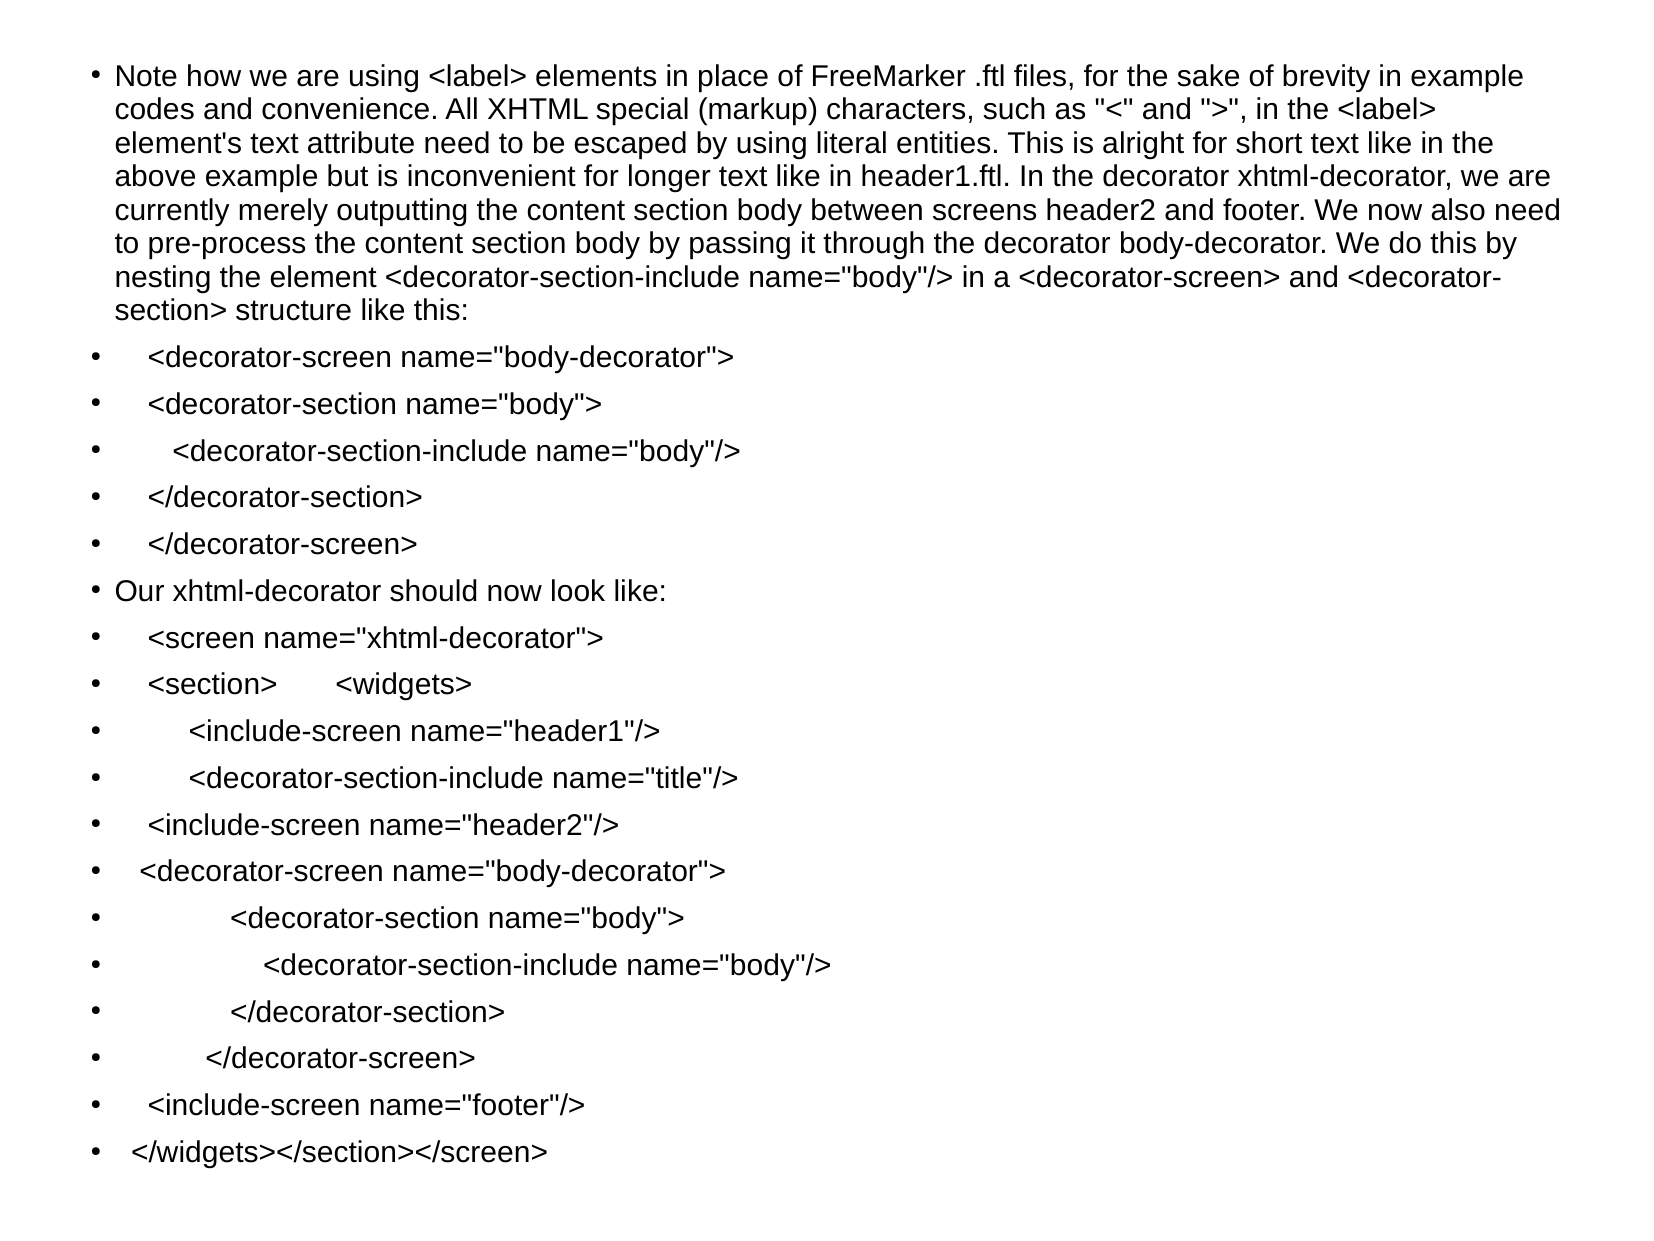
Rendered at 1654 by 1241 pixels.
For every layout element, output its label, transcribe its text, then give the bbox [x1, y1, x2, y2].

list Note how we are using <label> elements in place of FreeMarker .ftl files, for the sake of brevity in example codes and convenience. All XHTML special (markup) characters, such as "<" and ">", in the <label> element's text attribute need to be escaped by using literal entities. This is alright for short text like in the above example but is inconvenient for longer text like in header1.ftl. In the decorator xhtml-decorator, we are currently merely outputting the content section body between screens header2 and footer. We now also need to pre-process the content section body by passing it through the decorator body-decorator. We do this by nesting the element <decorator-section-include name="body"/> in a <decorator-screen> and <decorator-section> structure like this: <decorator-screen name="body-decorator"> <decorator-section name="body"> <decorator-section-include name="body"/> </decorator-section> </decorator-screen> Our xhtml-decorator should now look like: <screen name="xhtml-decorator"> <section> <widgets> <include-screen name="header1"/> <decorator-section-include name="title"/> <include-screen name="header2"/> <decorator-screen name="body-decorator"> <decorator-section name="body"> <decorator-section-include name="body"/> </decorator-section> </decorator-screen> <include-screen name="footer"/> </widgets></section></screen> [82, 59, 1571, 1182]
